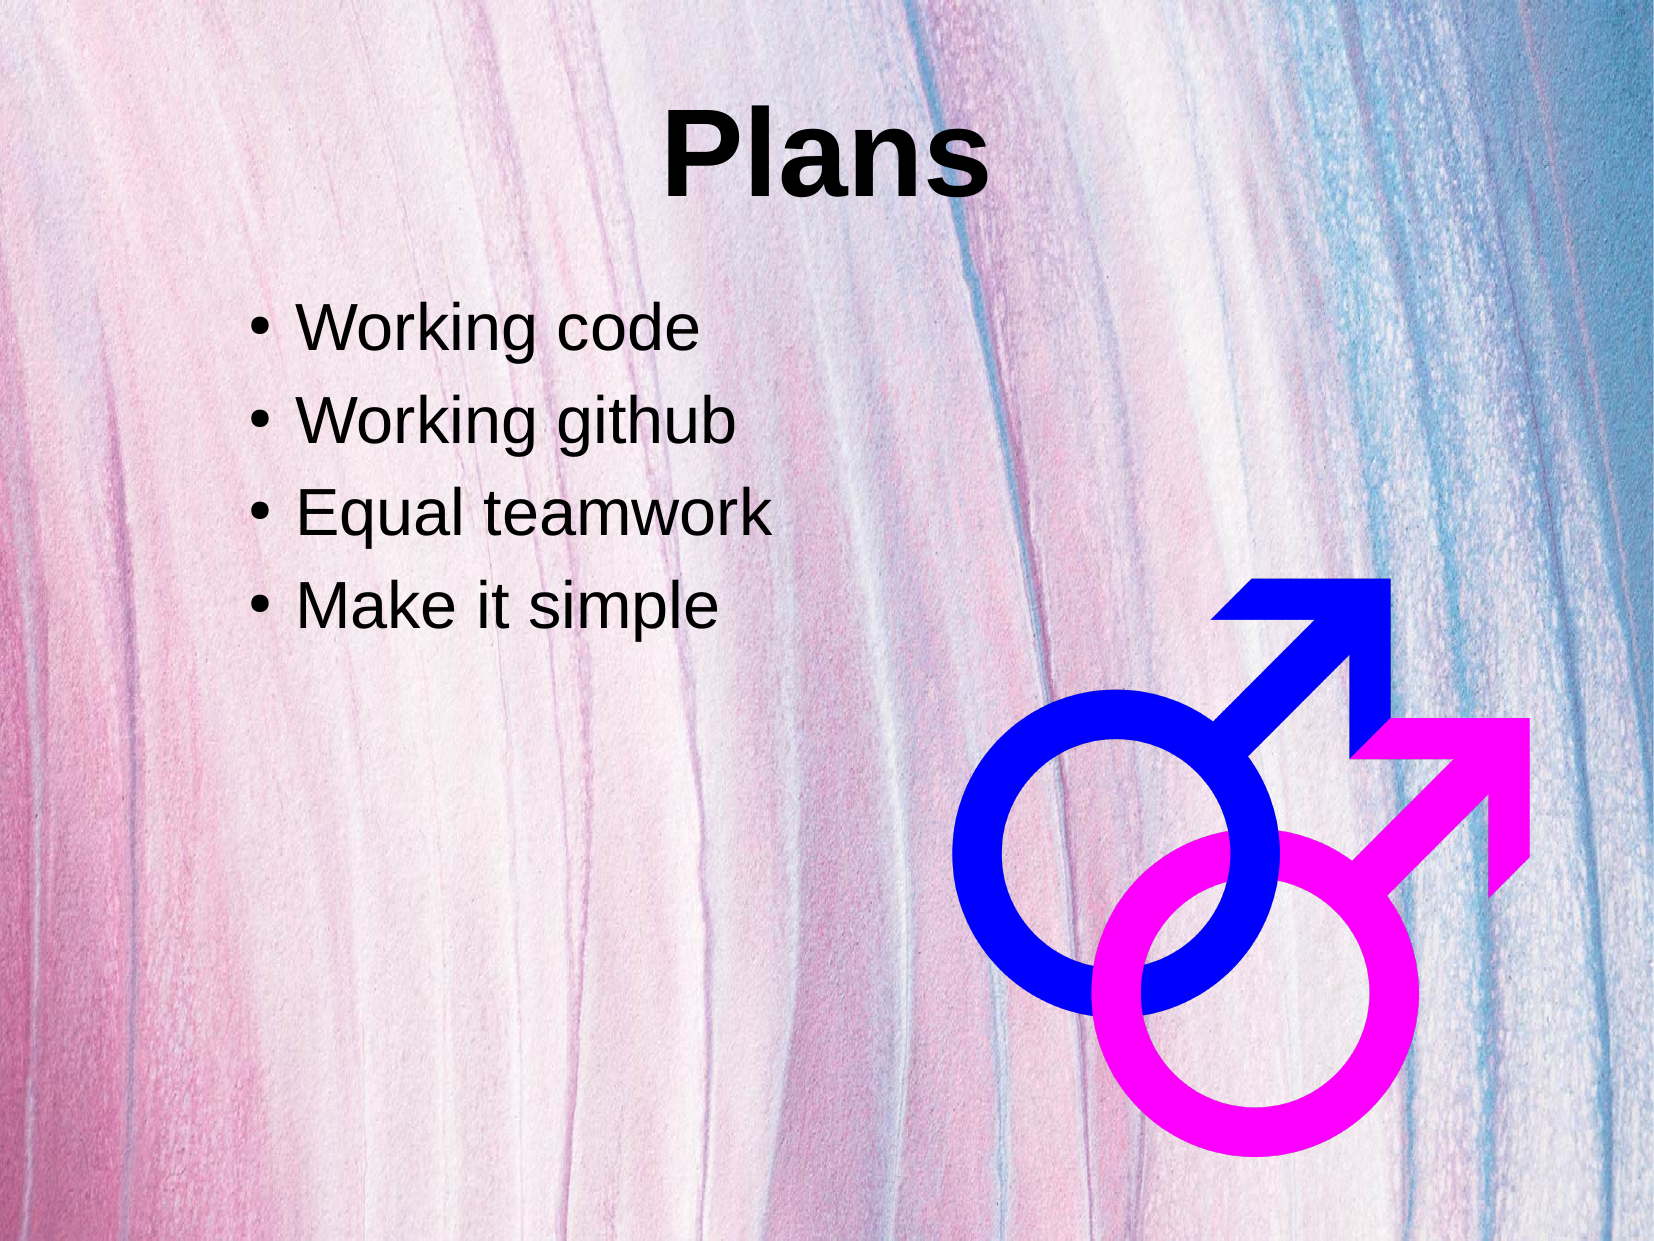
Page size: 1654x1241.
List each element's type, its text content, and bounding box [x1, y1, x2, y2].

picture [0, 0, 1654, 1241]
title Plans [82, 49, 1571, 257]
list Working code Working github Equal teamwork Make it simple [82, 290, 1571, 1010]
